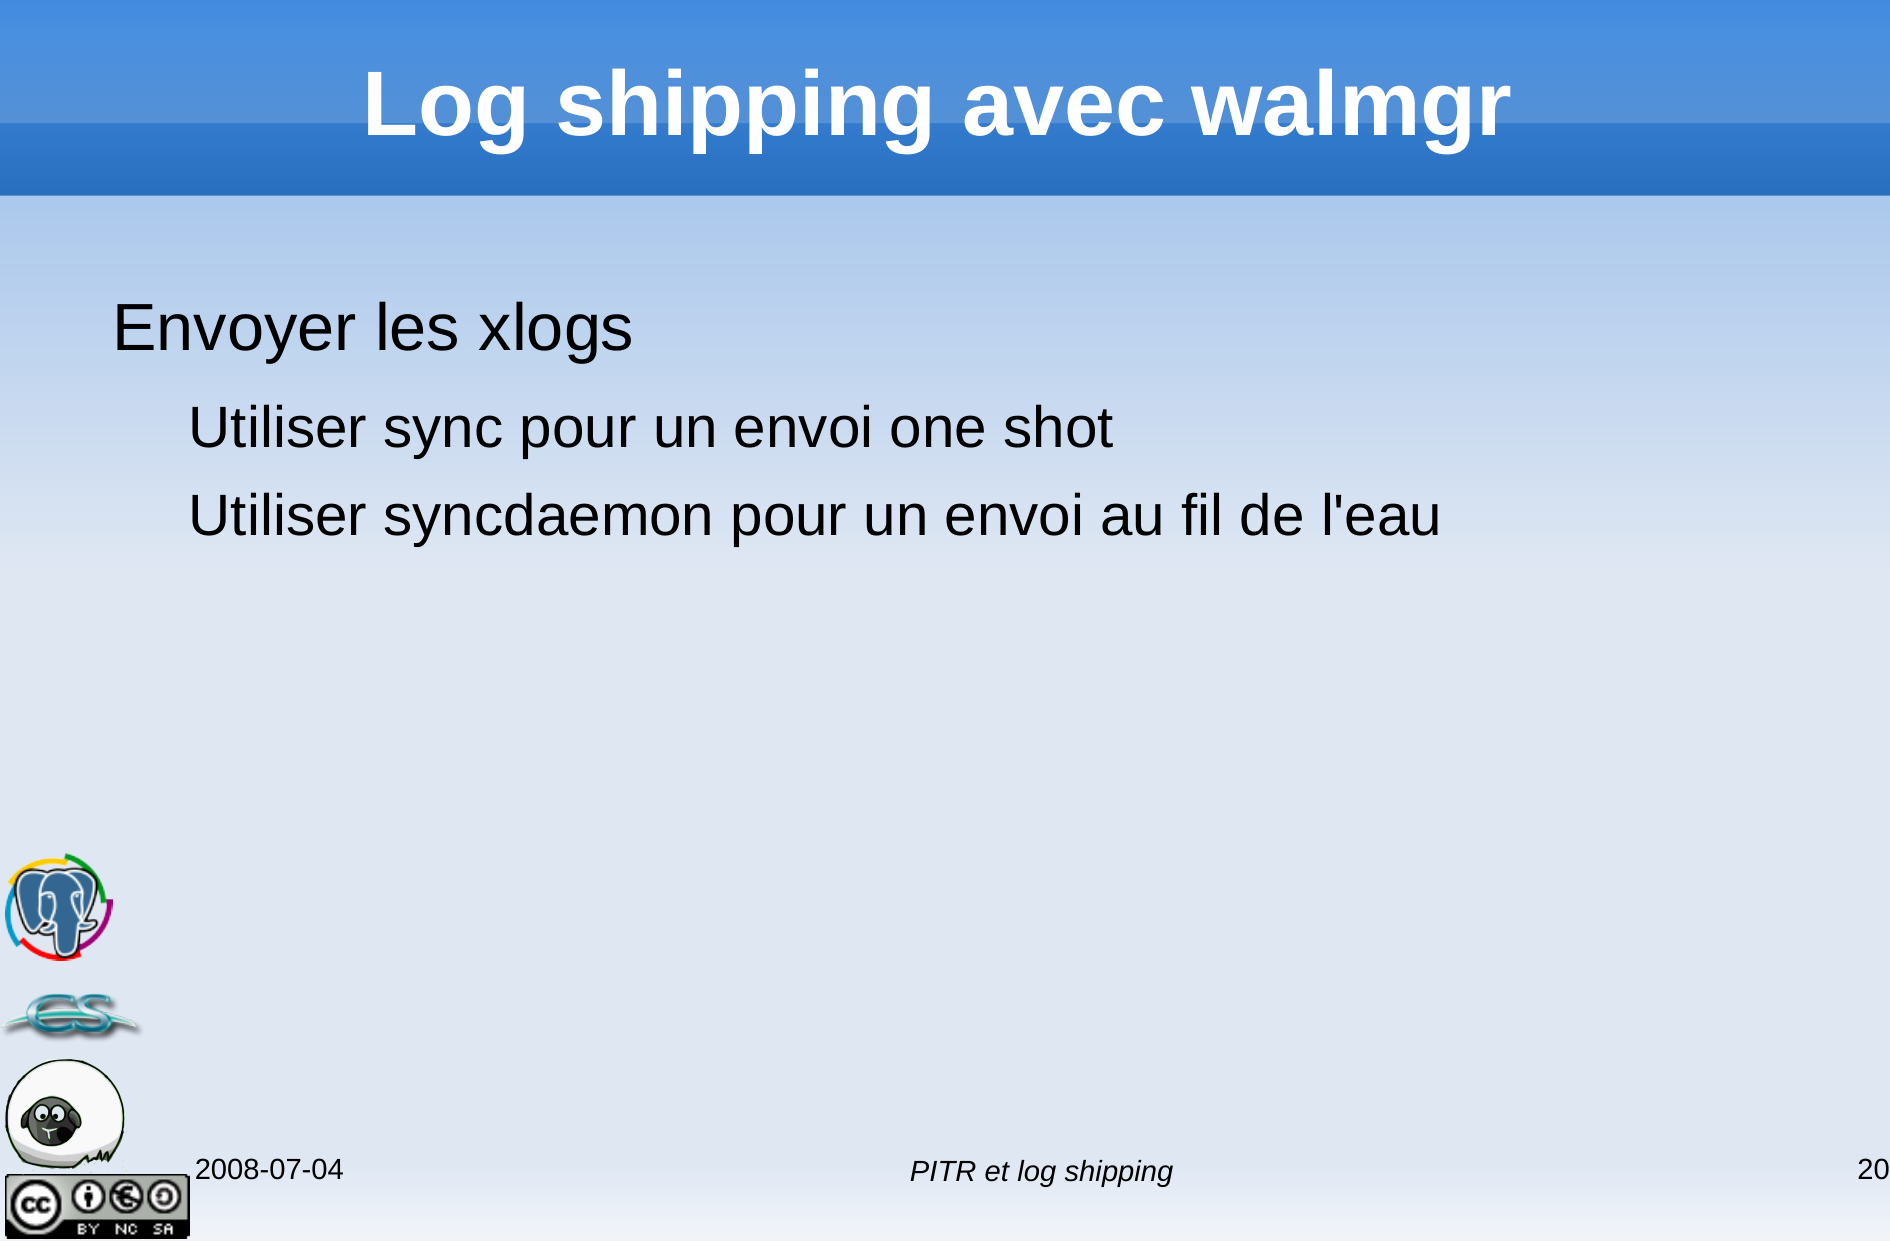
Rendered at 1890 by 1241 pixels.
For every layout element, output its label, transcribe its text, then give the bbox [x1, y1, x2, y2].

list Envoyer les xlogs Utiliser sync pour un envoi one shot Utiliser syncdaemon pour un envoi au fil de l'eau [94, 290, 1796, 1094]
picture [0, 0, 1890, 1241]
title Log shipping avec walmgr [87, 7, 1789, 200]
